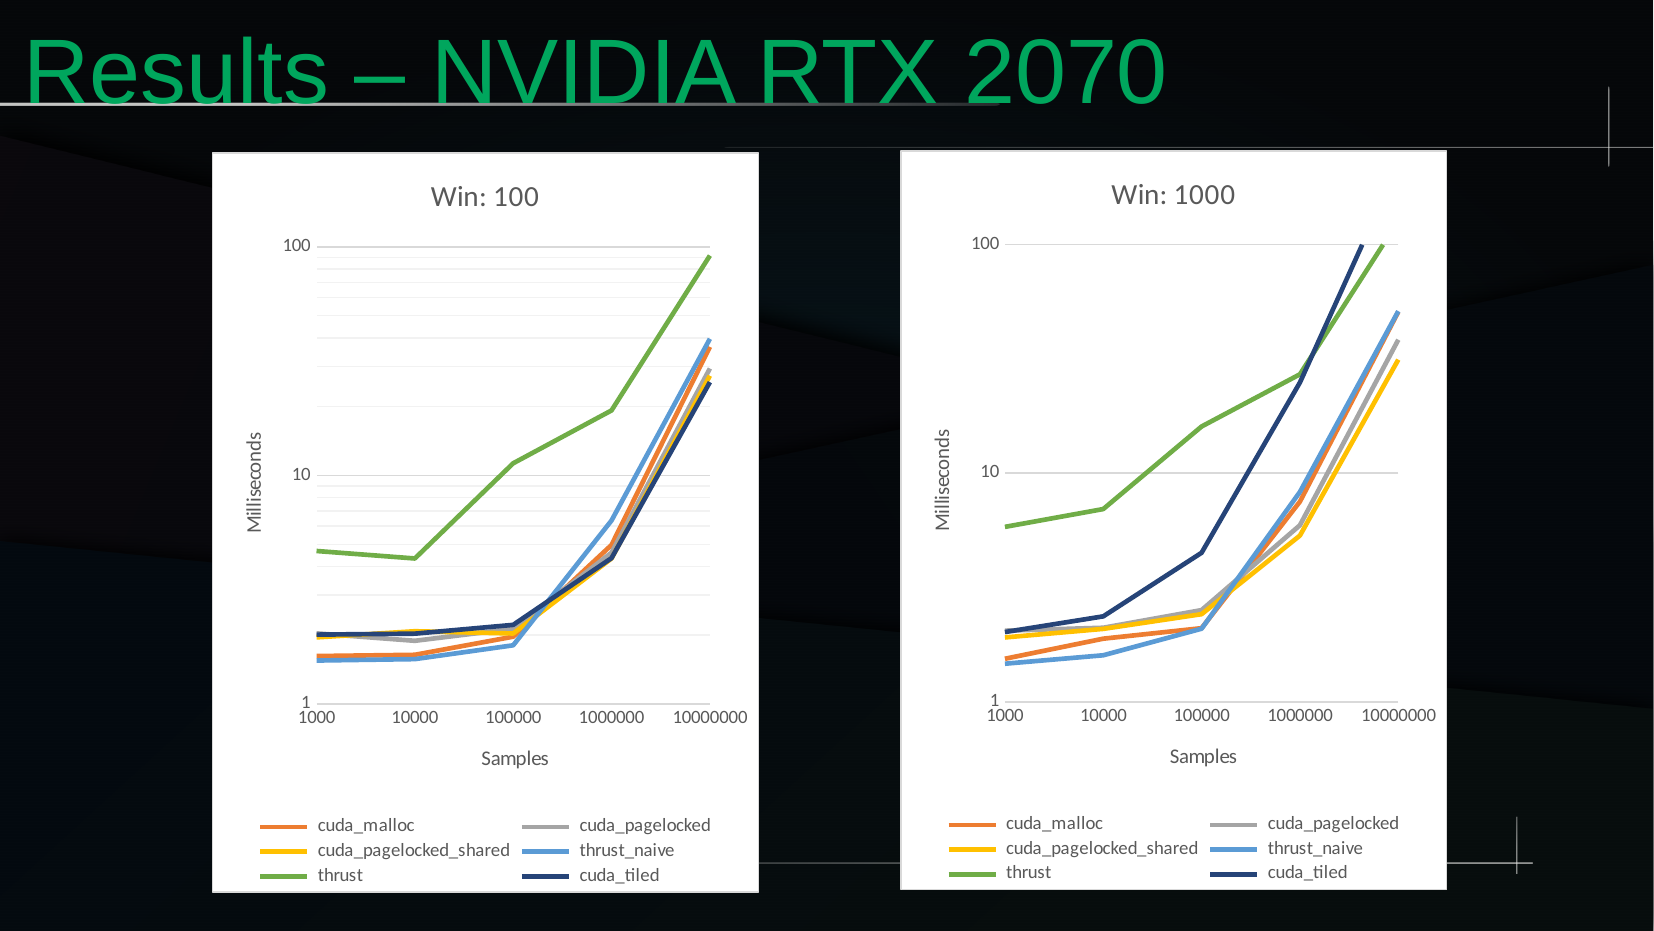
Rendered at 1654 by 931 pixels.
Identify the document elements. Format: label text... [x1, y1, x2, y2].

chart [211, 152, 760, 893]
picture [0, 0, 1654, 931]
chart [900, 150, 1448, 891]
title Results – NVIDIA RTX 2070 [23, 11, 1589, 119]
